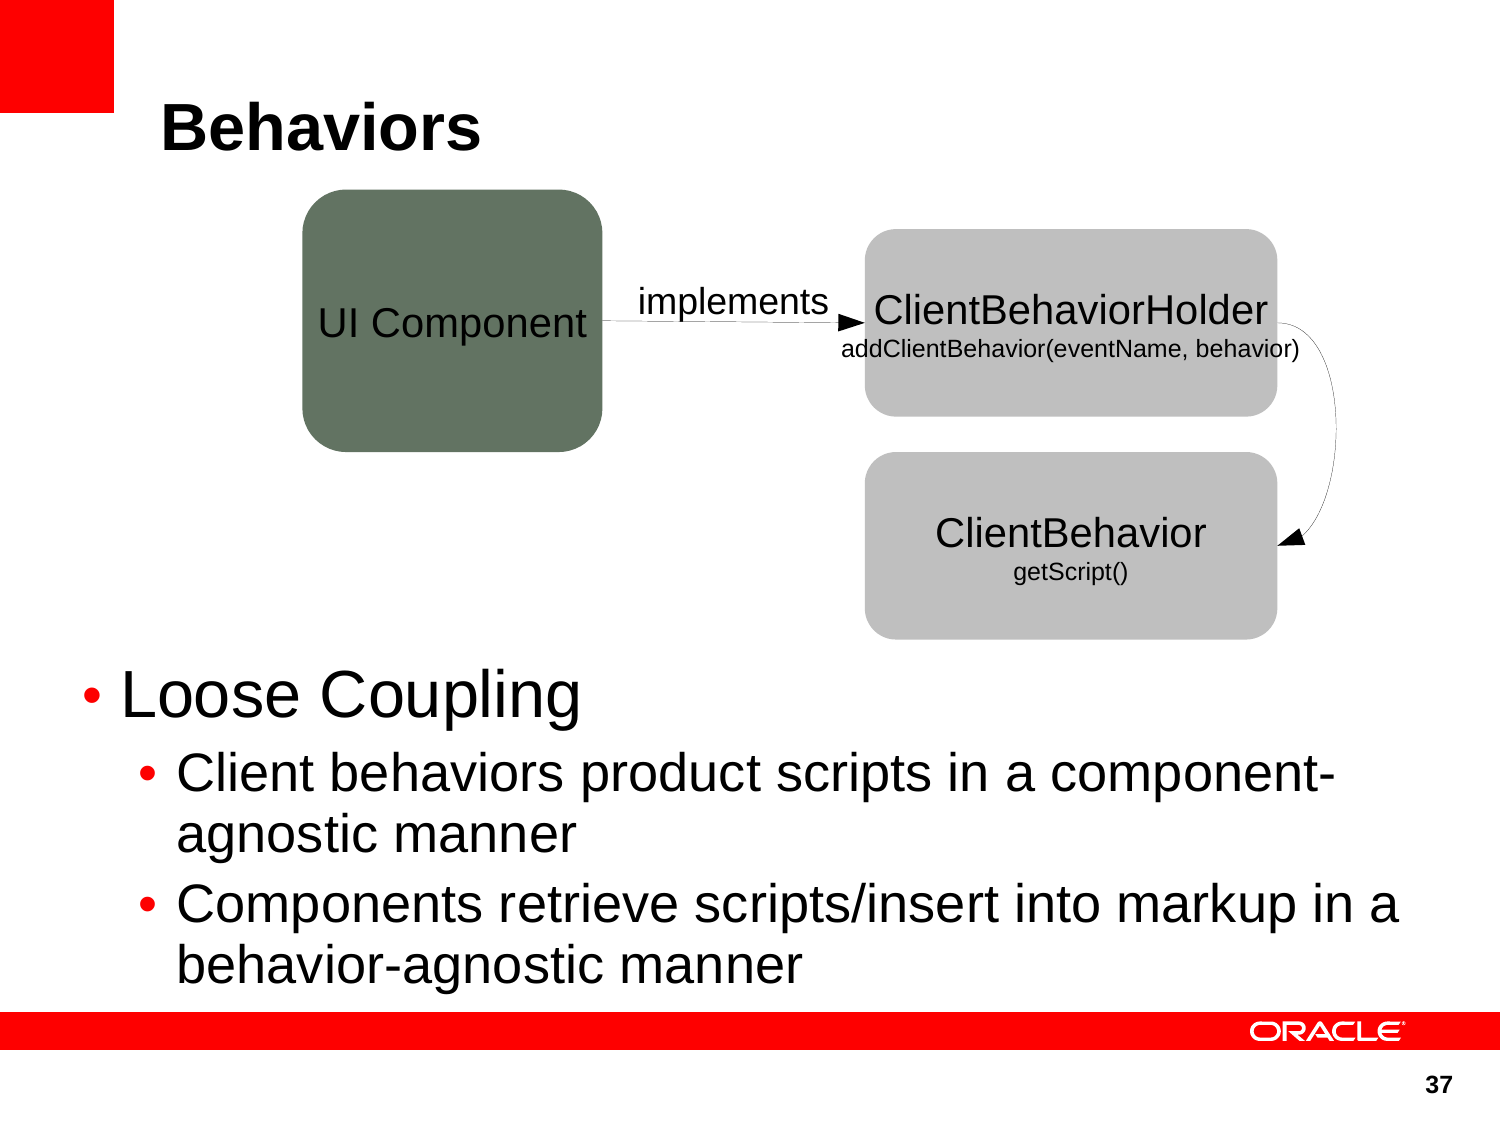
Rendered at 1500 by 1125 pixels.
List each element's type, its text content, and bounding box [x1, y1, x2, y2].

text_box UI Component [302, 189, 603, 453]
title Behaviors [145, 42, 1390, 213]
picture [0, 0, 114, 113]
picture [0, 1012, 1500, 1050]
list Loose Coupling Client behaviors product scripts in a component-agnostic manner Components retrieve scripts/insert into markup in a behavior-agnostic manner [82, 657, 1436, 1033]
text_box ClientBehaviorHolder addClientBehavior(eventName, behavior) [864, 229, 1278, 417]
picture [1362, 1033, 1378, 1037]
text_box ClientBehavior getScript() [864, 452, 1278, 640]
picture [1300, 1033, 1310, 1040]
picture [1255, 1033, 1276, 1037]
